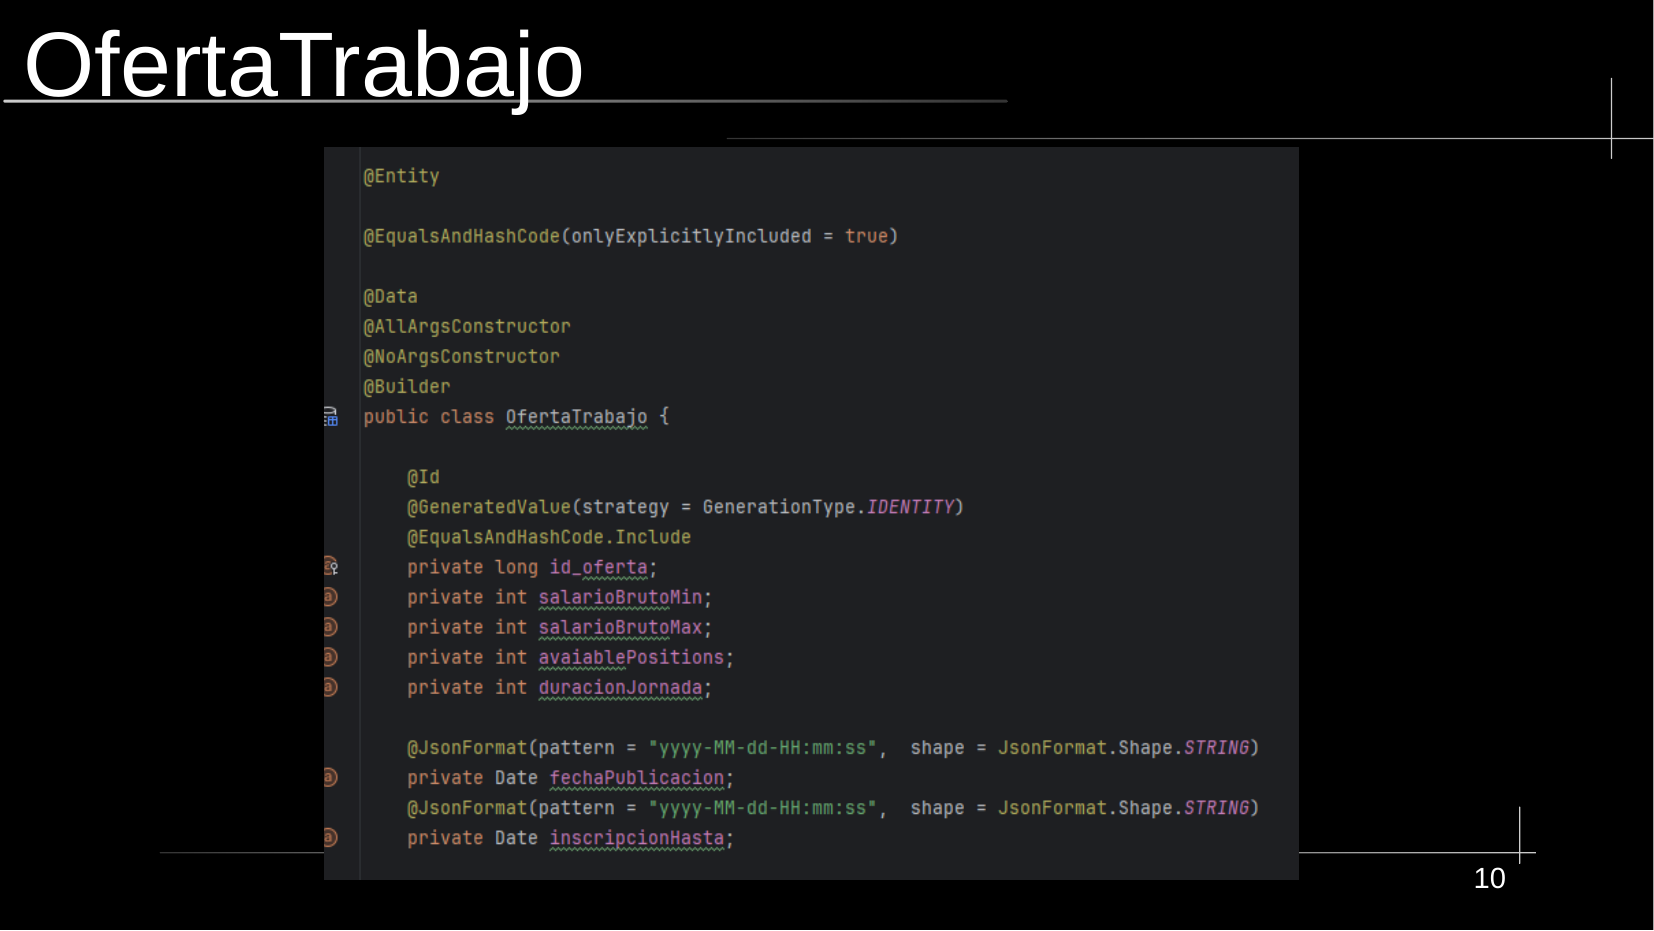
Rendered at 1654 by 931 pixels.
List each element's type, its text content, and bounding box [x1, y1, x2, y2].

title OfertaTrabajo [23, 11, 1589, 119]
picture [324, 147, 1299, 880]
